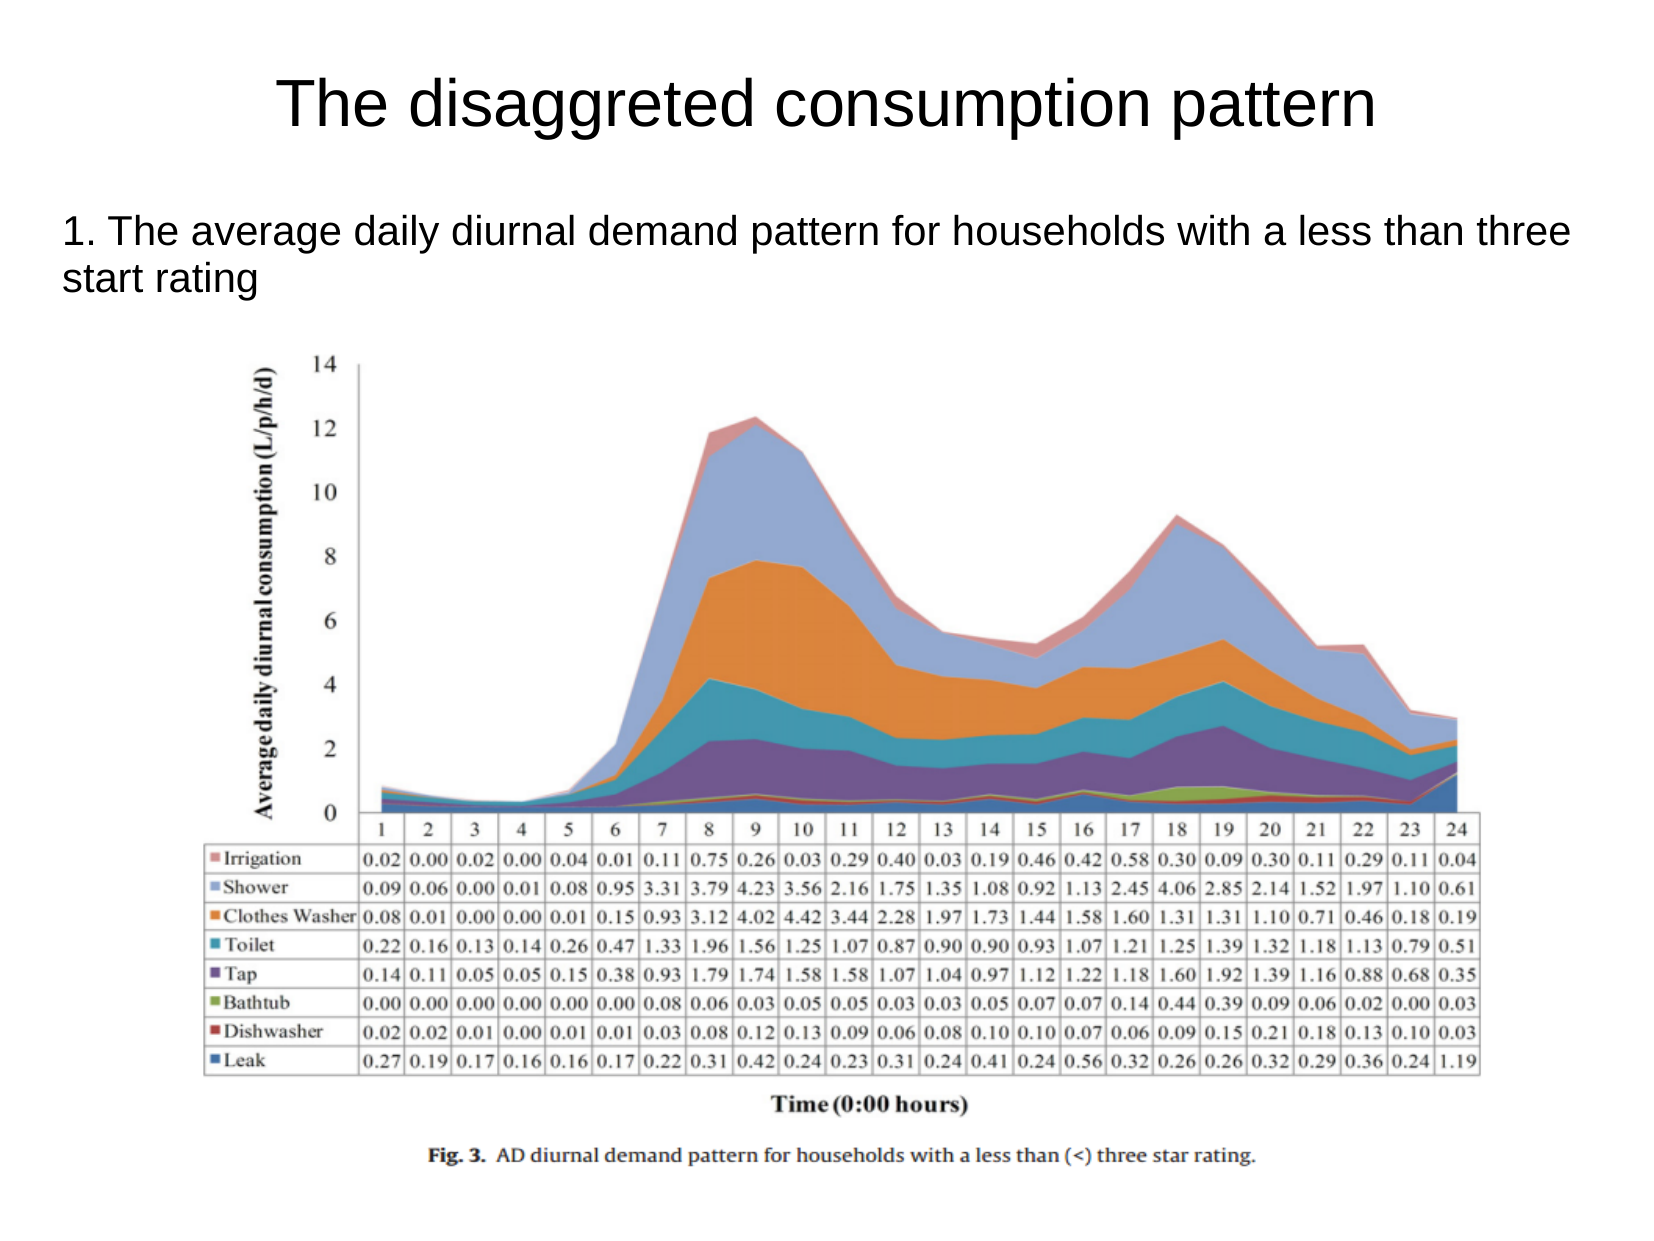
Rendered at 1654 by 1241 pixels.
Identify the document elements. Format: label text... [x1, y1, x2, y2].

text_box 1. The average daily diurnal demand pattern for households with a less than three start rating [47, 200, 1618, 309]
title The disaggreted consumption pattern [82, 0, 1571, 200]
picture [188, 342, 1492, 1175]
